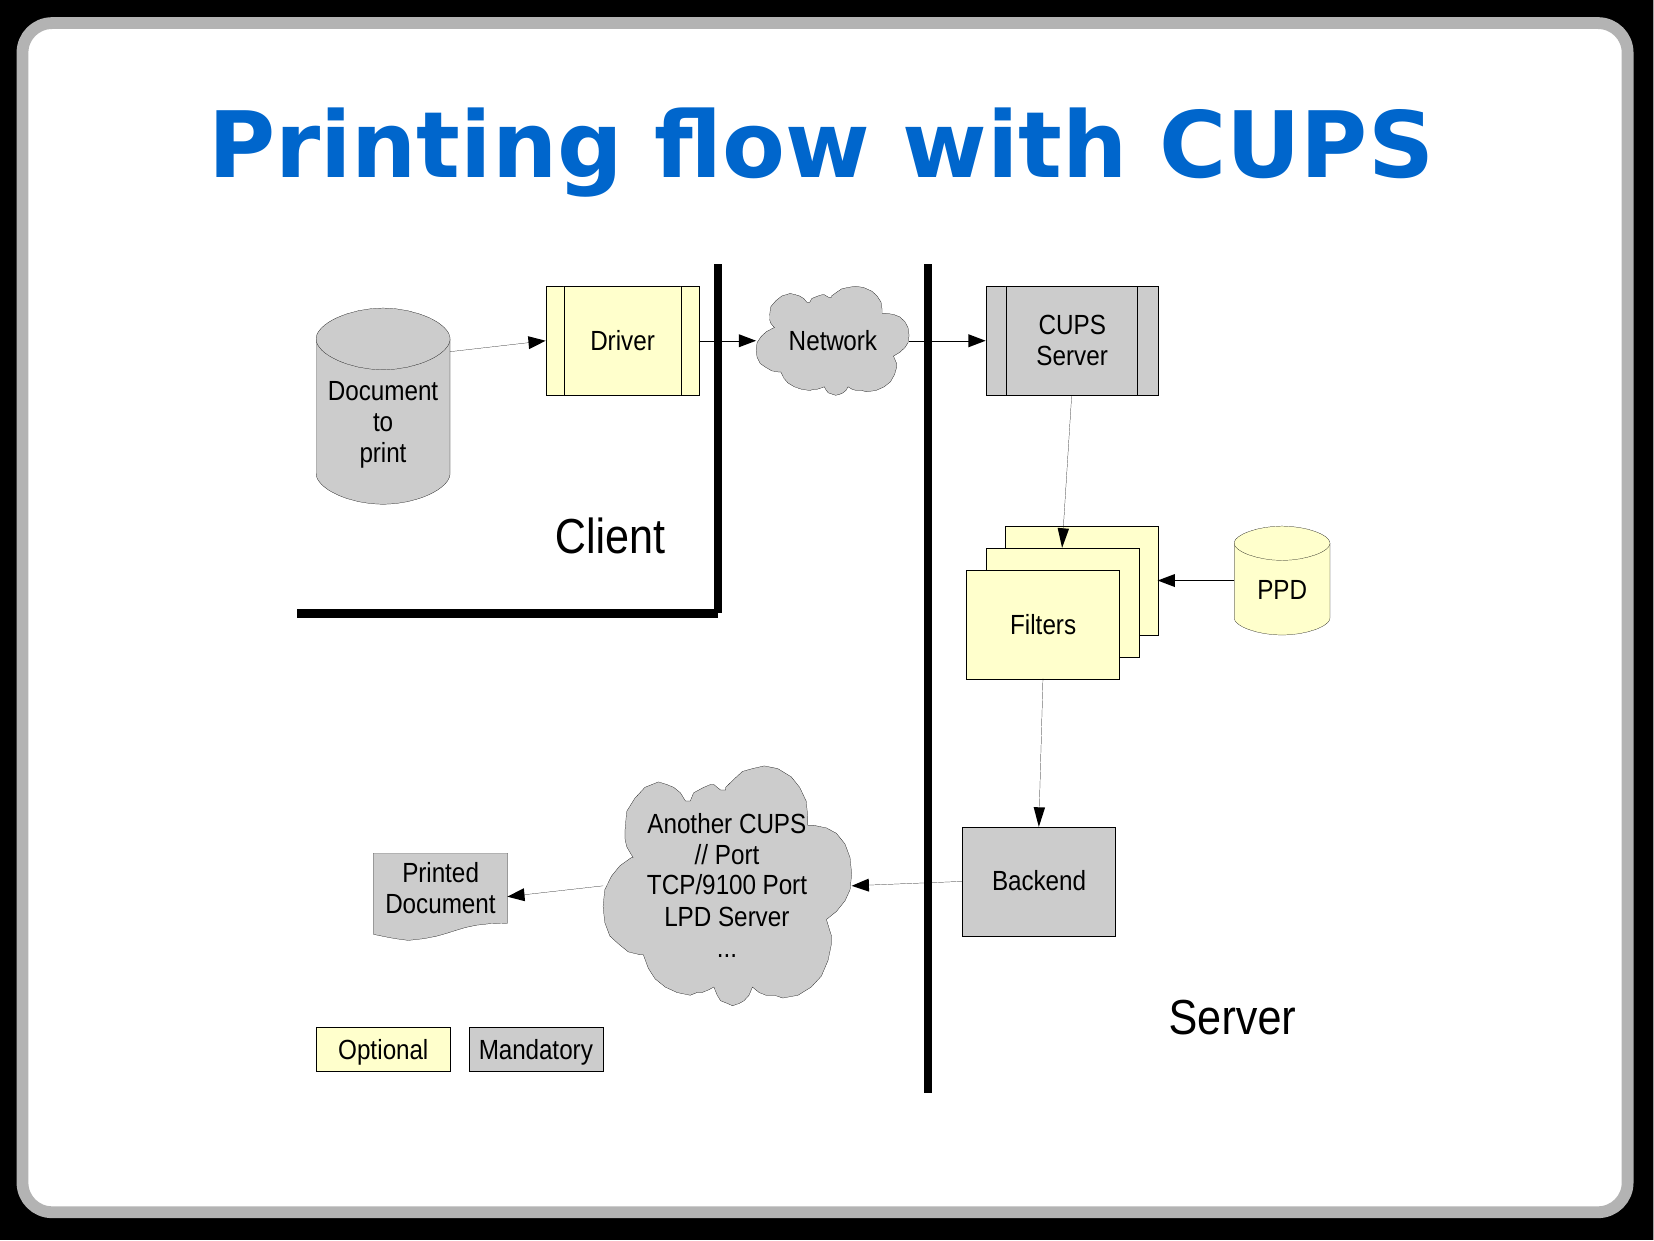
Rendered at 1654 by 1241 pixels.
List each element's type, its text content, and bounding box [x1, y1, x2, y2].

title Printing flow with CUPS [67, 91, 1577, 199]
chart [59, 206, 1595, 1149]
